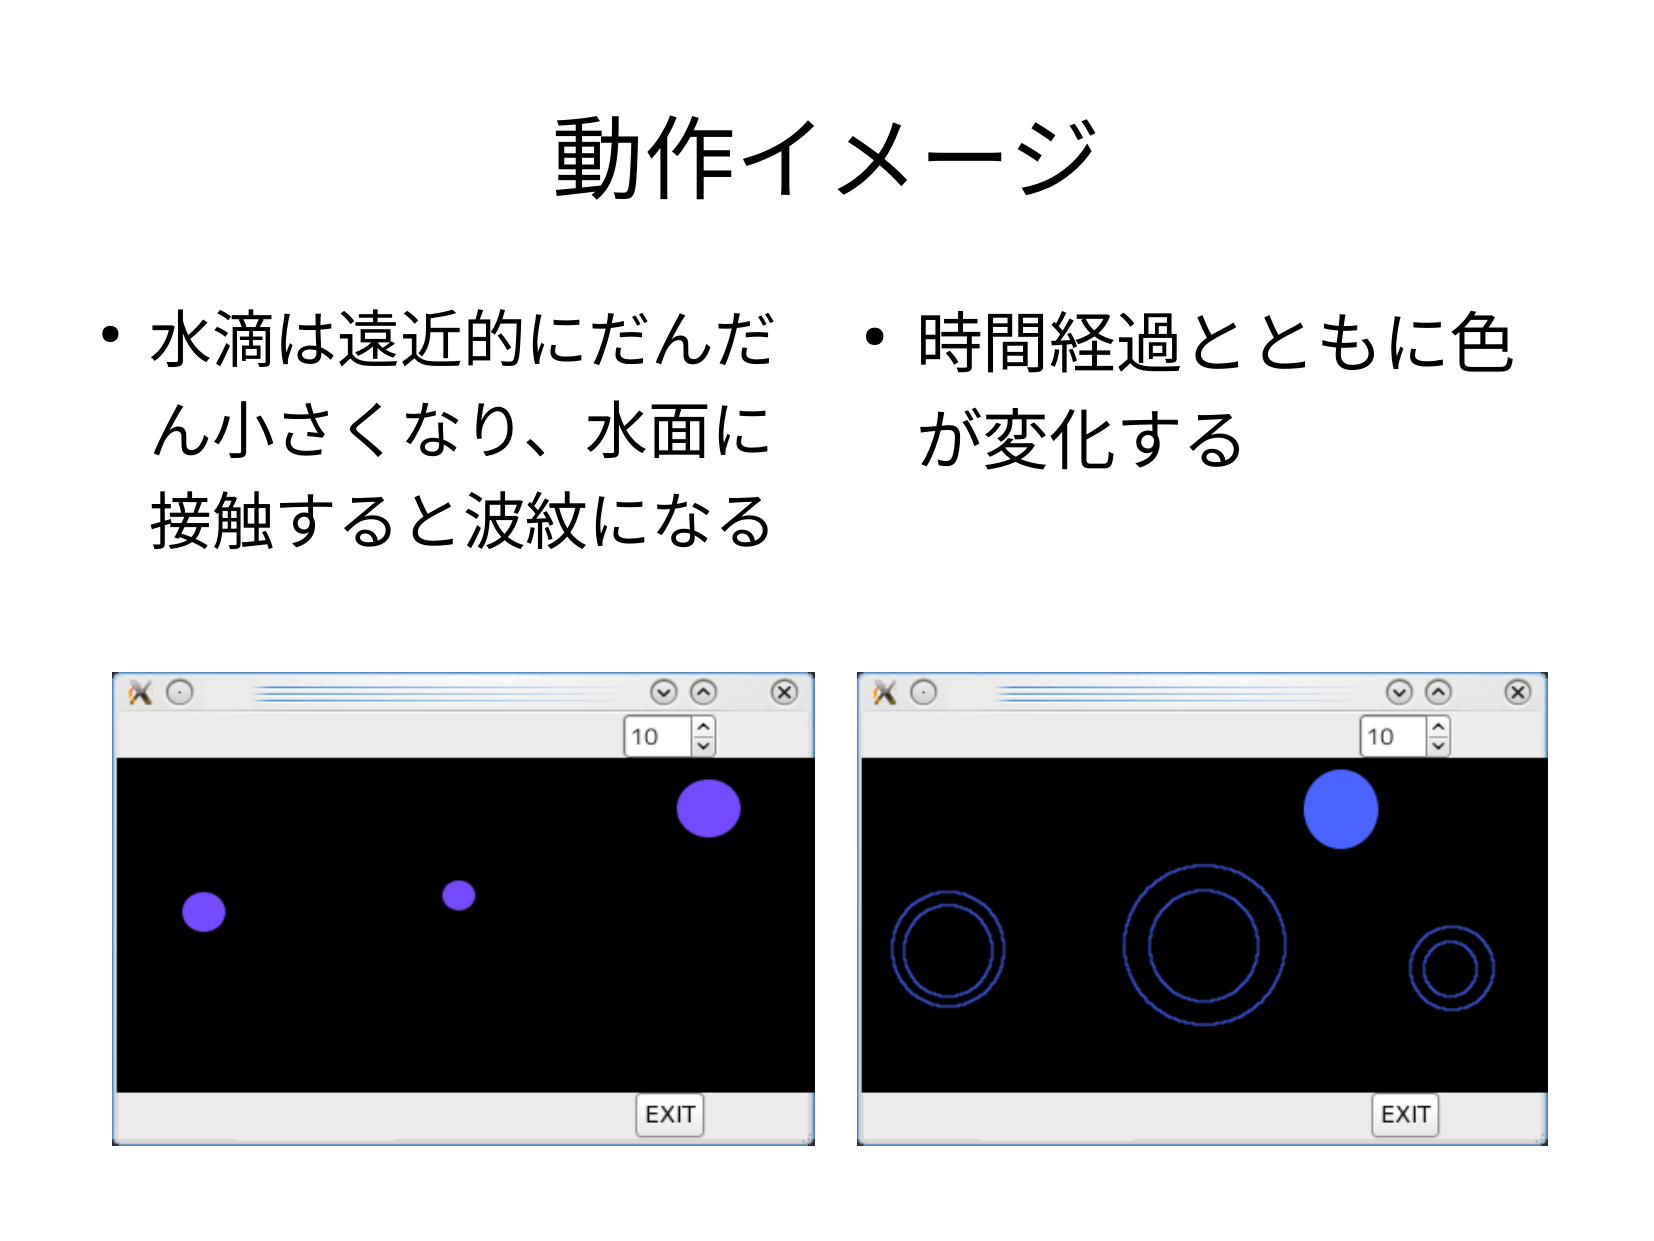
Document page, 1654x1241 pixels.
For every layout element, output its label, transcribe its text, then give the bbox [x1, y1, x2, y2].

list 時間経過とともに色が変化する [845, 290, 1572, 634]
title 動作イメージ [82, 49, 1571, 257]
picture [112, 672, 815, 1146]
list 水滴は遠近的にだんだん小さくなり、水面に接触すると波紋になる [82, 290, 809, 634]
picture [857, 672, 1548, 1146]
